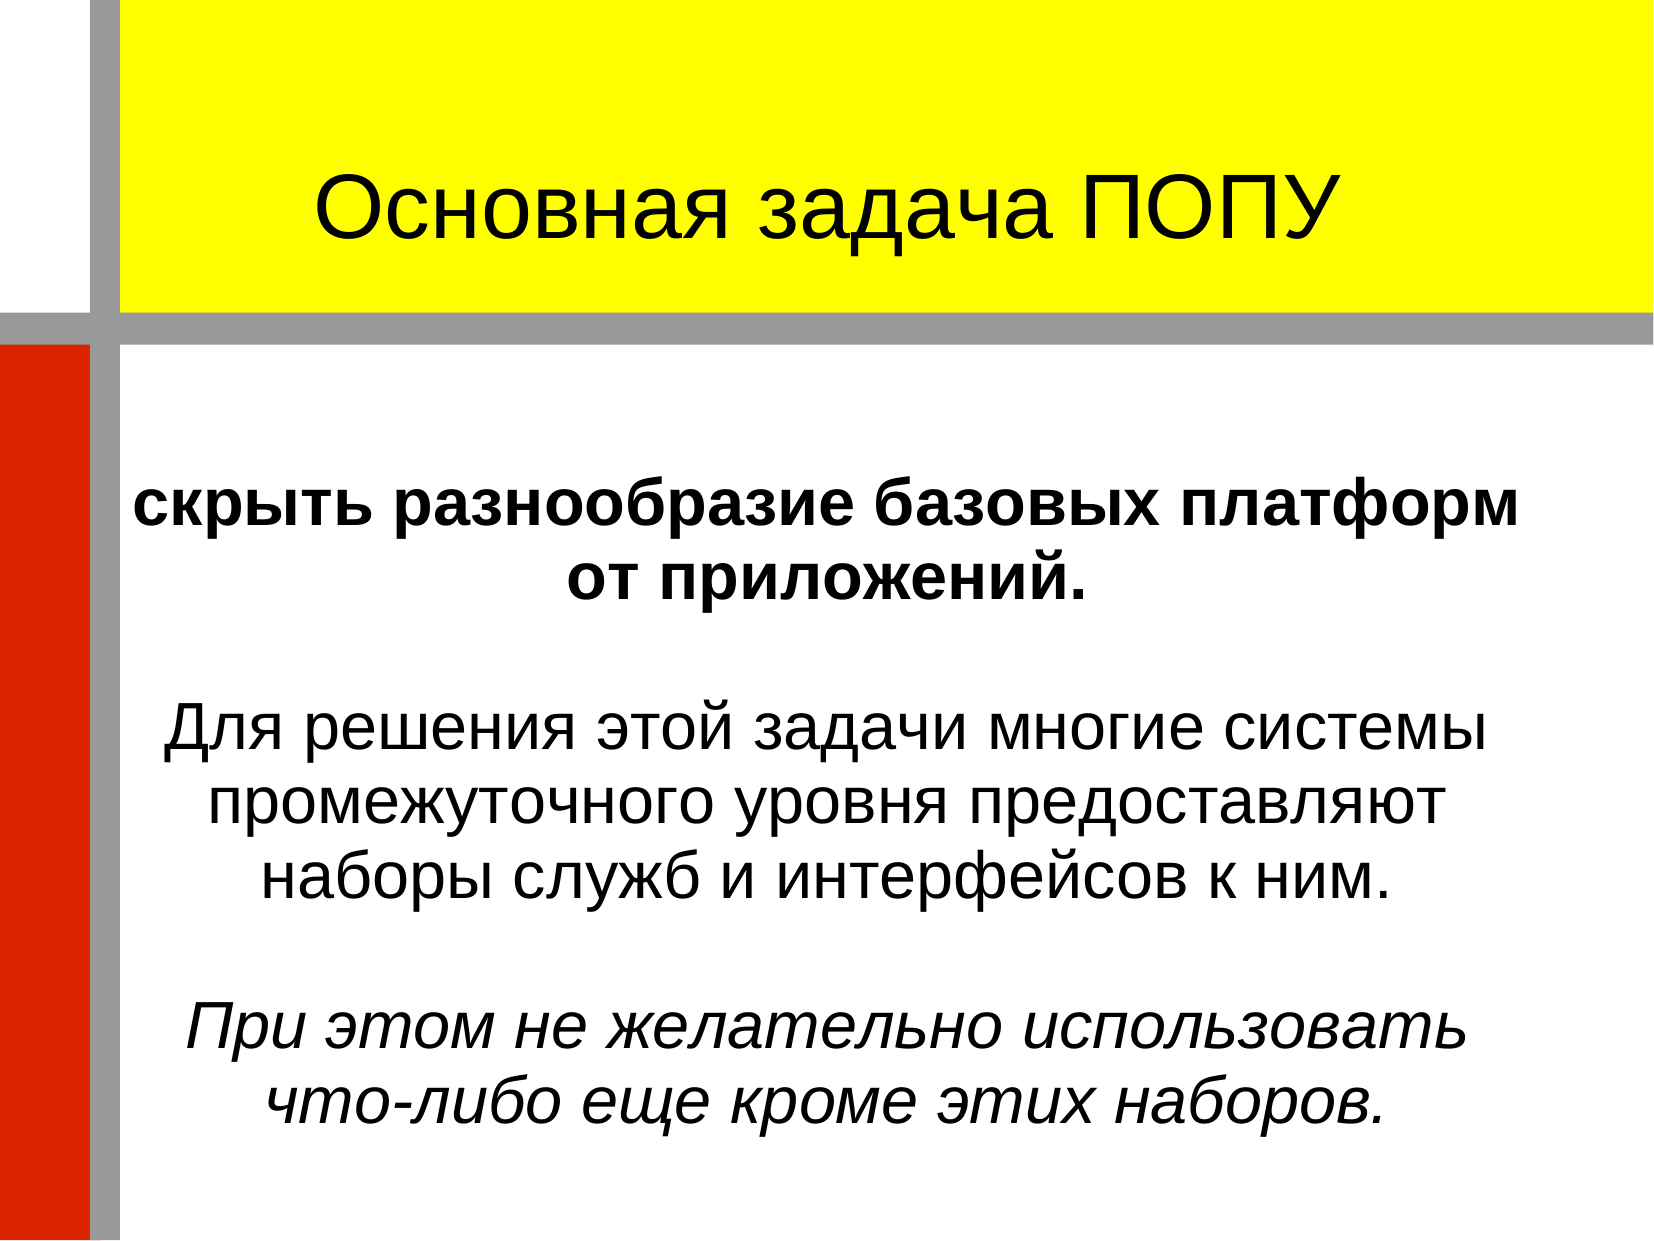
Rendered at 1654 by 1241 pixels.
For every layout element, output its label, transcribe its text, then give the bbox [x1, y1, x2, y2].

title Основная задача ПОПУ [121, 110, 1534, 303]
subtitle скрыть разнообразие базовых платформ от приложений. Для решения этой задачи многие системы промежуточного уровня предоставляют наборы служб и интерфейсов к ним. При этом не желательно использовать что-либо еще кроме этих наборов. [121, 399, 1534, 1203]
